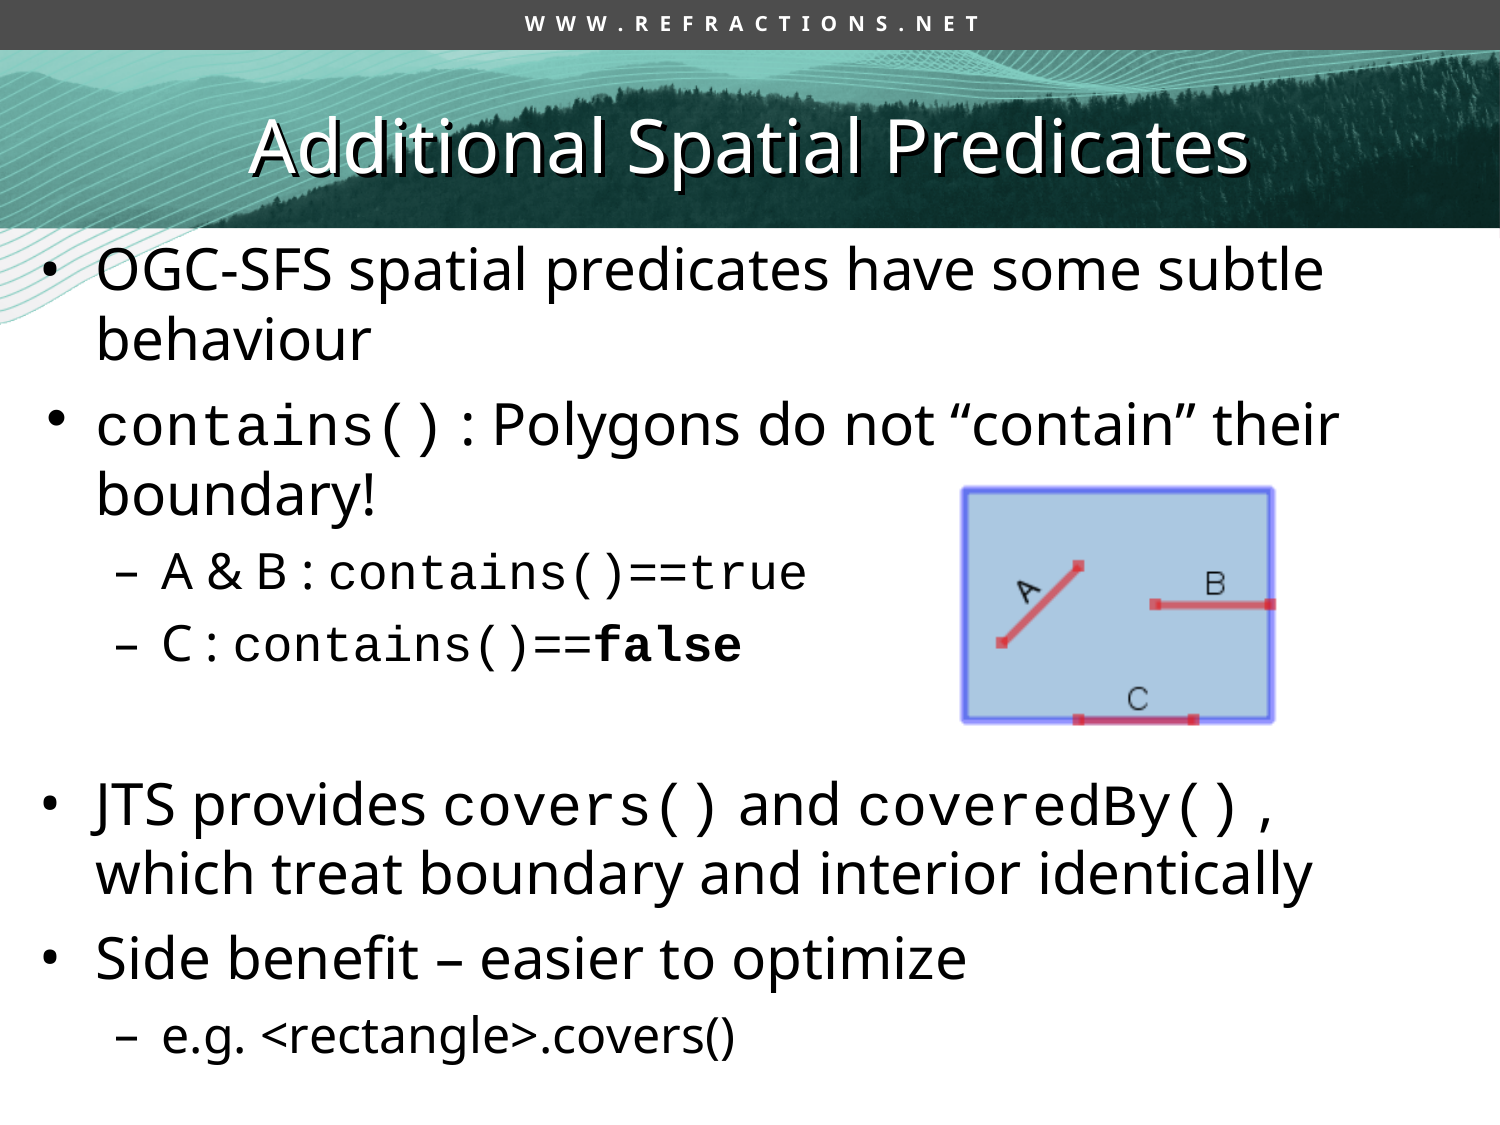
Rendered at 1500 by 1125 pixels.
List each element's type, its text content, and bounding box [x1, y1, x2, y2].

title Additional Spatial Predicates [112, 62, 1388, 226]
picture [937, 449, 1313, 749]
text_box OGC-SFS spatial predicates have some subtle behaviour contains() : Polygons do not “contain” their boundary! A & B : contains()==true C : contains()==false JTS provides covers() and coveredBy() , which treat boundary and interior identically Side benefit – easier to optimize e.g. <rectangle>.covers() [24, 224, 1363, 1125]
list [112, 274, 738, 1051]
picture [0, 50, 1500, 325]
